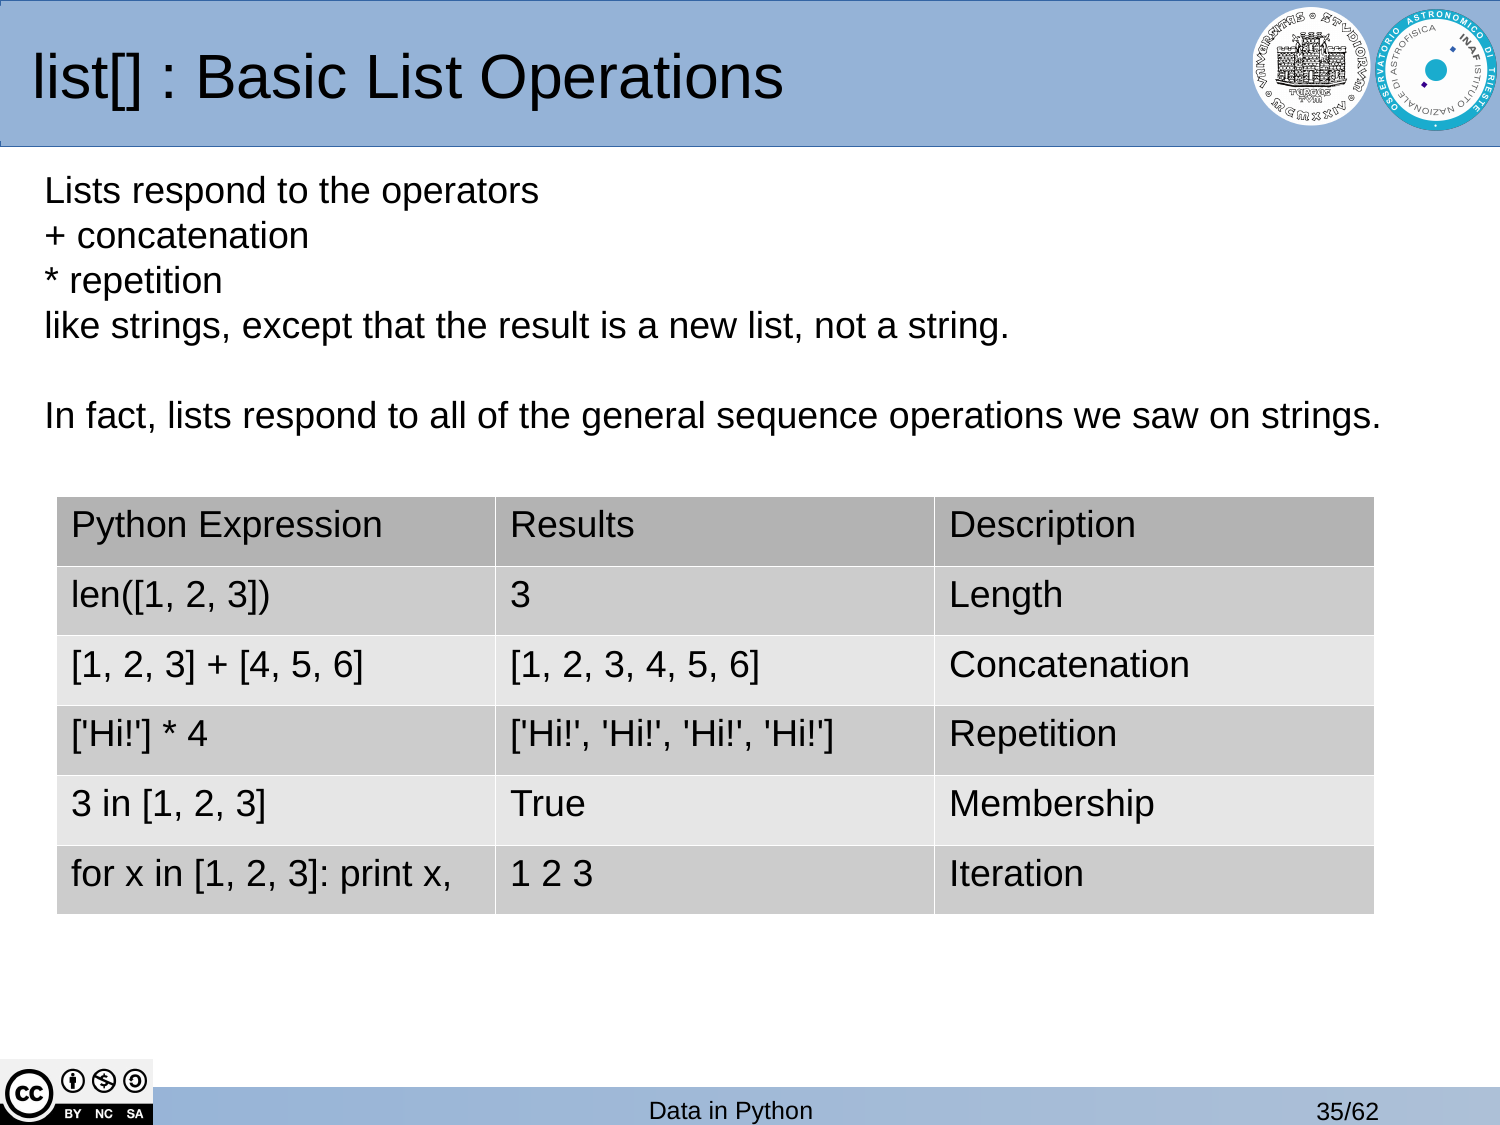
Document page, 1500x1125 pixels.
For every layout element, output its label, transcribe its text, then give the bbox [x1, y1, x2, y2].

table_cell [1, 2, 3] + [4, 5, 6] [57, 636, 495, 705]
picture [0, 1059, 153, 1125]
table_cell 3 in [1, 2, 3] [57, 776, 495, 845]
picture [1253, 0, 1500, 156]
table_header Results [496, 497, 934, 566]
list Lists respond to the operators + concatenation * repetition like strings, except that the result is a new list, not a string. In fact, lists respond to all of the general sequence operations we saw on strings. [29, 158, 1500, 1071]
table_cell for x in [1, 2, 3]: print x, [57, 846, 495, 914]
table_header Description [935, 497, 1374, 566]
table_cell Concatenation [935, 636, 1374, 705]
table_cell [1, 2, 3, 4, 5, 6] [496, 636, 934, 705]
table_cell True [496, 776, 934, 845]
table_cell Length [935, 567, 1374, 635]
table_cell 3 [496, 567, 934, 635]
table_cell len([1, 2, 3]) [57, 567, 495, 635]
table_cell Iteration [935, 846, 1374, 914]
table_cell ['Hi!'] * 4 [57, 706, 495, 775]
table_cell ['Hi!', 'Hi!', 'Hi!', 'Hi!'] [496, 706, 934, 775]
table_cell Repetition [935, 706, 1374, 775]
table_cell Membership [935, 776, 1374, 845]
table_cell 1 2 3 [496, 846, 934, 914]
table_header Python Expression [57, 497, 495, 566]
text_box list[] : Basic List Operations [0, 5, 1253, 141]
